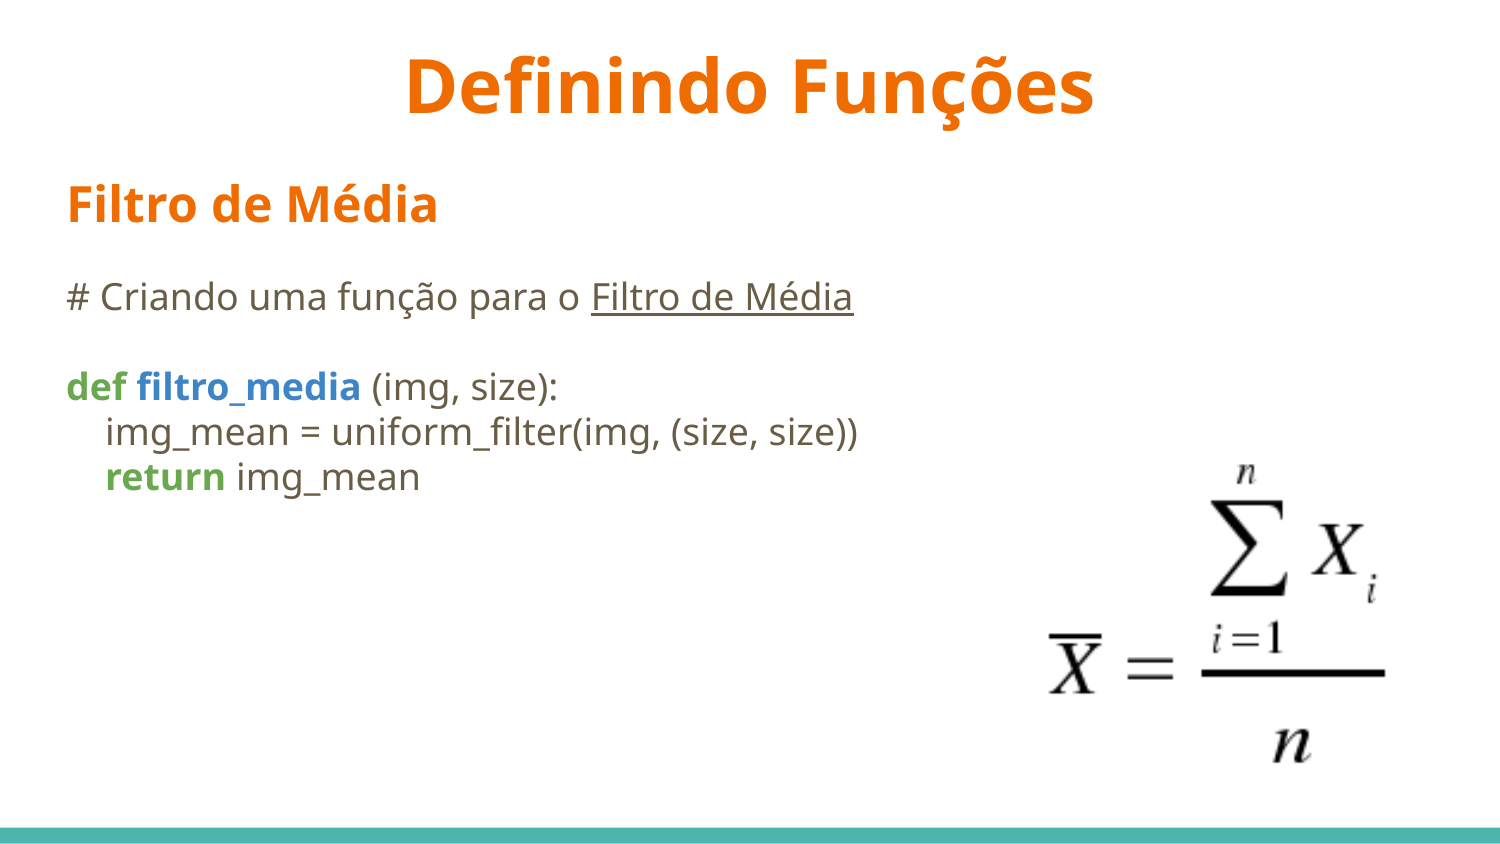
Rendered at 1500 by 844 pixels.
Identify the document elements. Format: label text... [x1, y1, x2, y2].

title Filtro de Média [51, 157, 550, 240]
list # Criando uma função para o Filtro de Média def filtro_media (img, size): img_mean = uniform_filter(img, (size, size)) return img_mean [51, 257, 1449, 593]
picture [1045, 463, 1388, 768]
title Definindo Funções [51, 23, 1449, 140]
